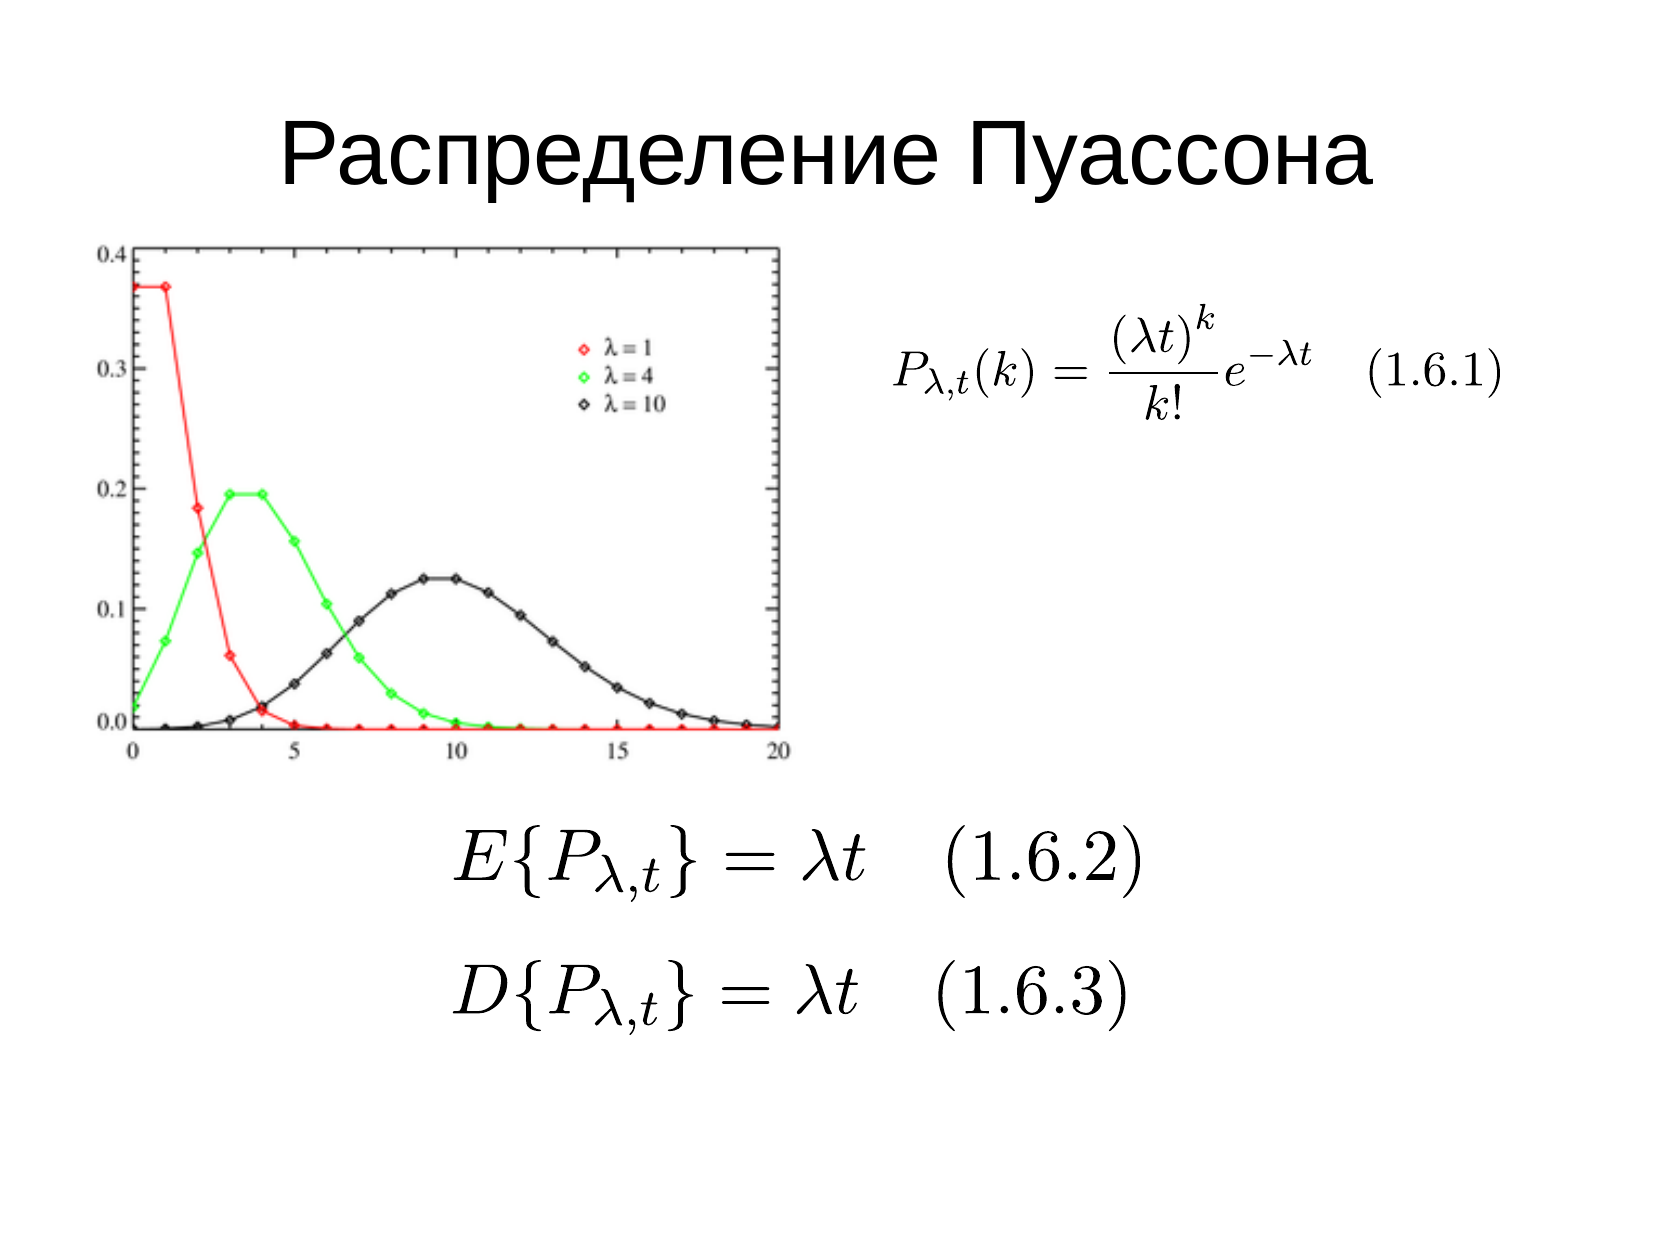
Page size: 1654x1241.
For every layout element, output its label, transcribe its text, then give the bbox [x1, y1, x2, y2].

picture [890, 303, 1501, 421]
picture [450, 960, 1126, 1036]
title Распределение Пуассона [82, 49, 1571, 257]
picture [92, 239, 796, 768]
picture [450, 825, 1141, 903]
